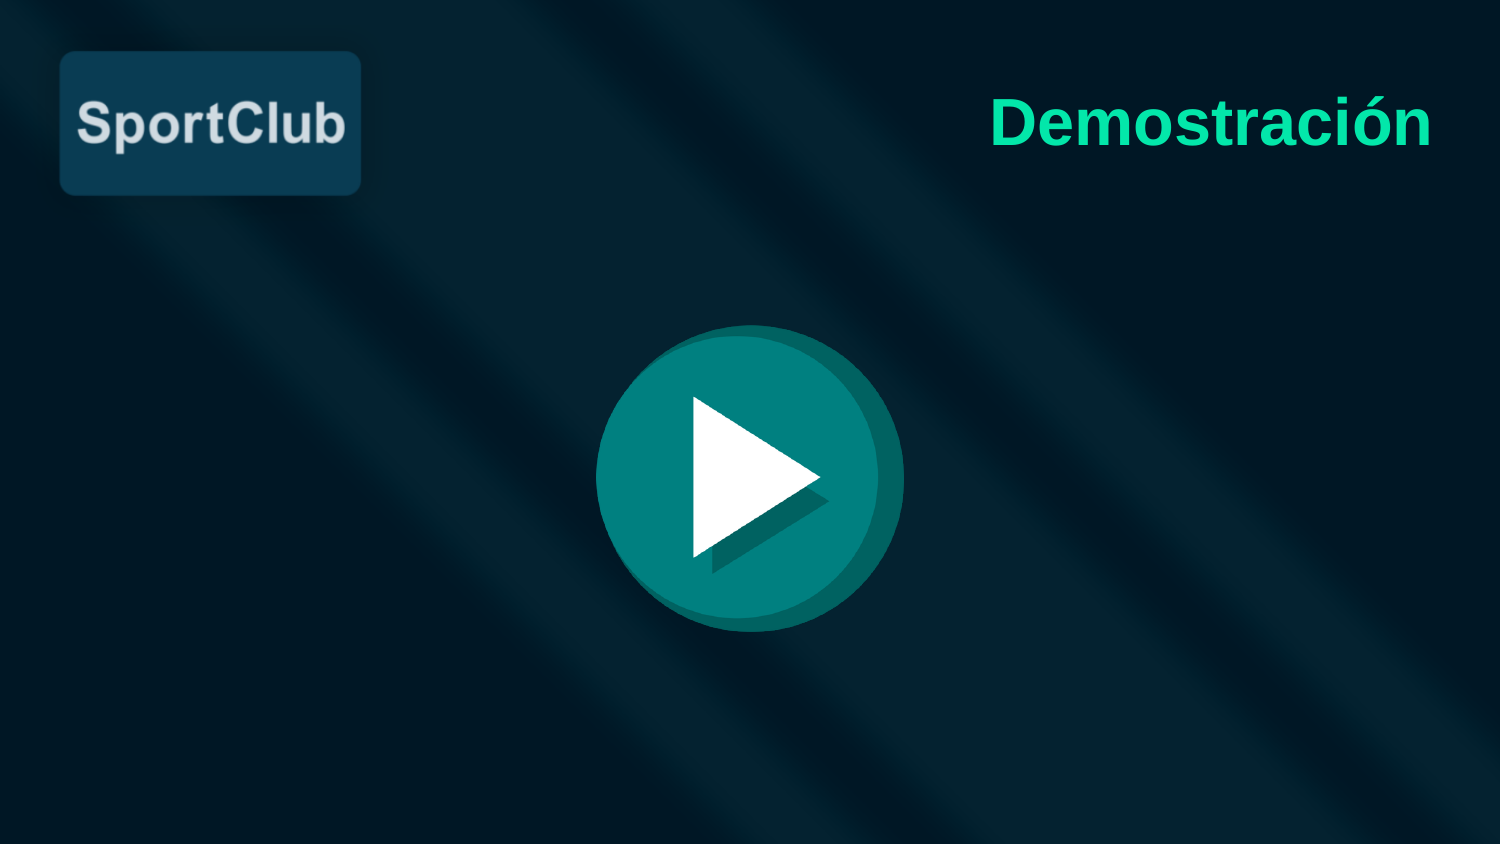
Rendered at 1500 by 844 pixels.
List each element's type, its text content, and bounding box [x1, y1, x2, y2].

picture [0, 0, 1500, 844]
title Demostración [405, 54, 1449, 184]
